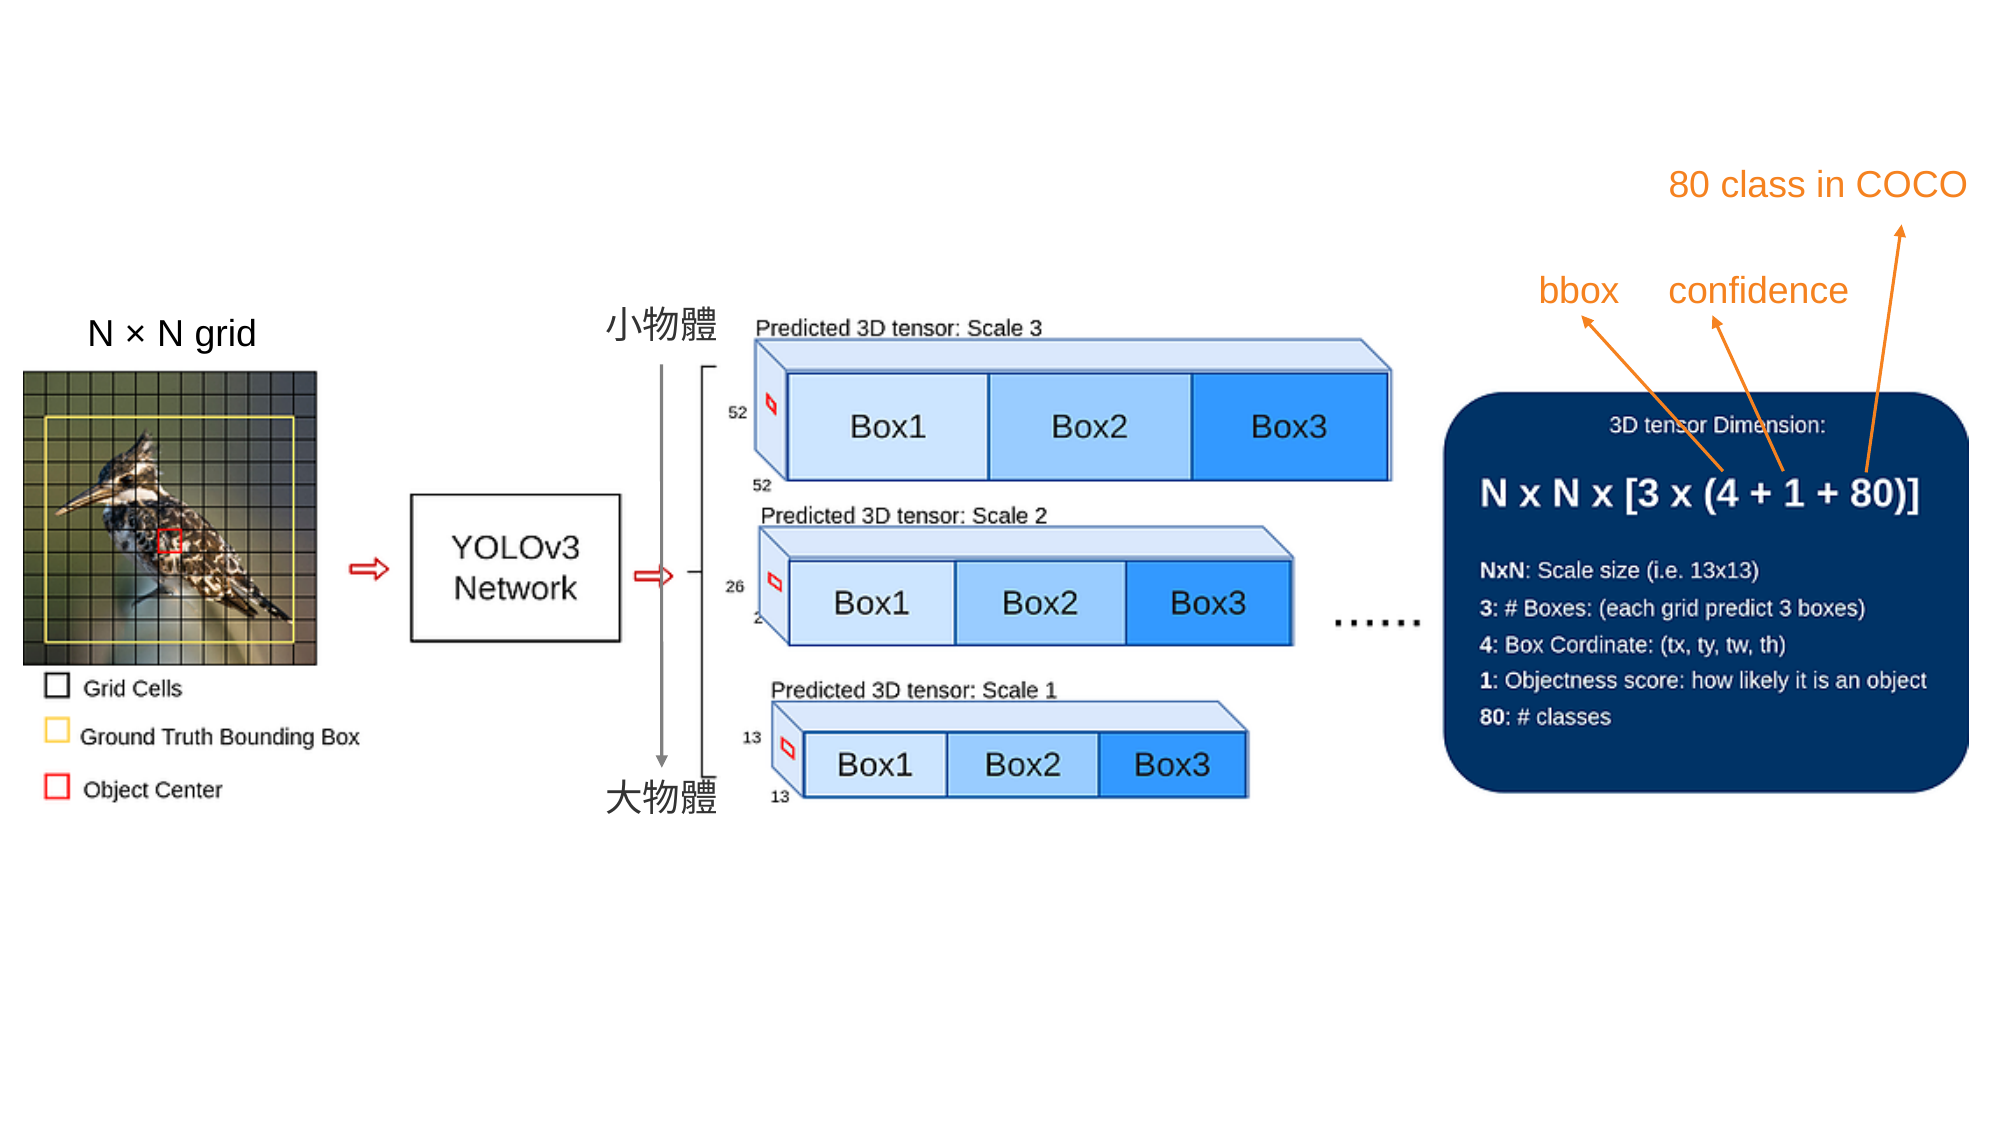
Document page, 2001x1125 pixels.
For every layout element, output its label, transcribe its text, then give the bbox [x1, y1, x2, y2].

picture [23, 303, 660, 815]
text_box 小物體 [590, 295, 733, 365]
text_box bbox [1523, 259, 1635, 317]
text_box 80 class in COCO [1653, 153, 1984, 211]
text_box confidence [1653, 259, 1865, 317]
text_box N × N grid [72, 303, 272, 361]
text_box 大物體 [590, 767, 733, 837]
picture [663, 303, 1969, 815]
